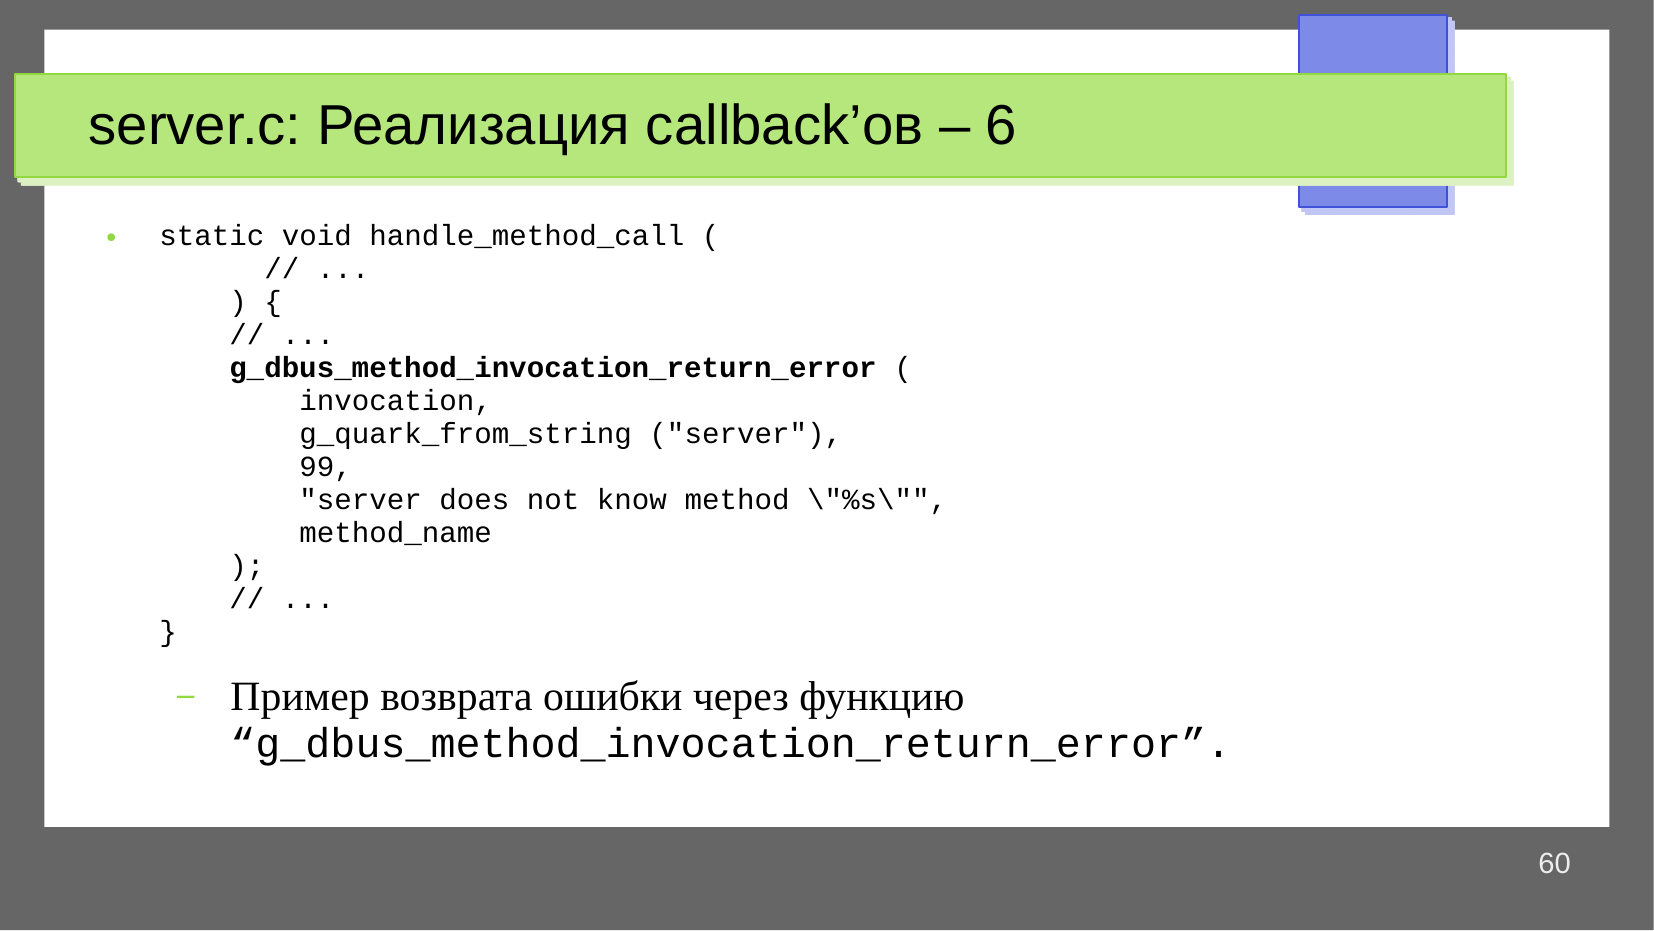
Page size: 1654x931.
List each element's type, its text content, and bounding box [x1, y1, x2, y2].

list static void handle_method_call ( // ... ) { // ... g_dbus_method_invocation_return_error ( invocation, g_quark_from_string ("server"), 99, "server does not know method \"%s\"", method_name ); // ... } Пример возврата ошибки через функцию “g_dbus_method_invocation_return_error”. [88, 221, 1565, 813]
title server.c: Реализация callback’ов – 6 [88, 73, 1506, 178]
